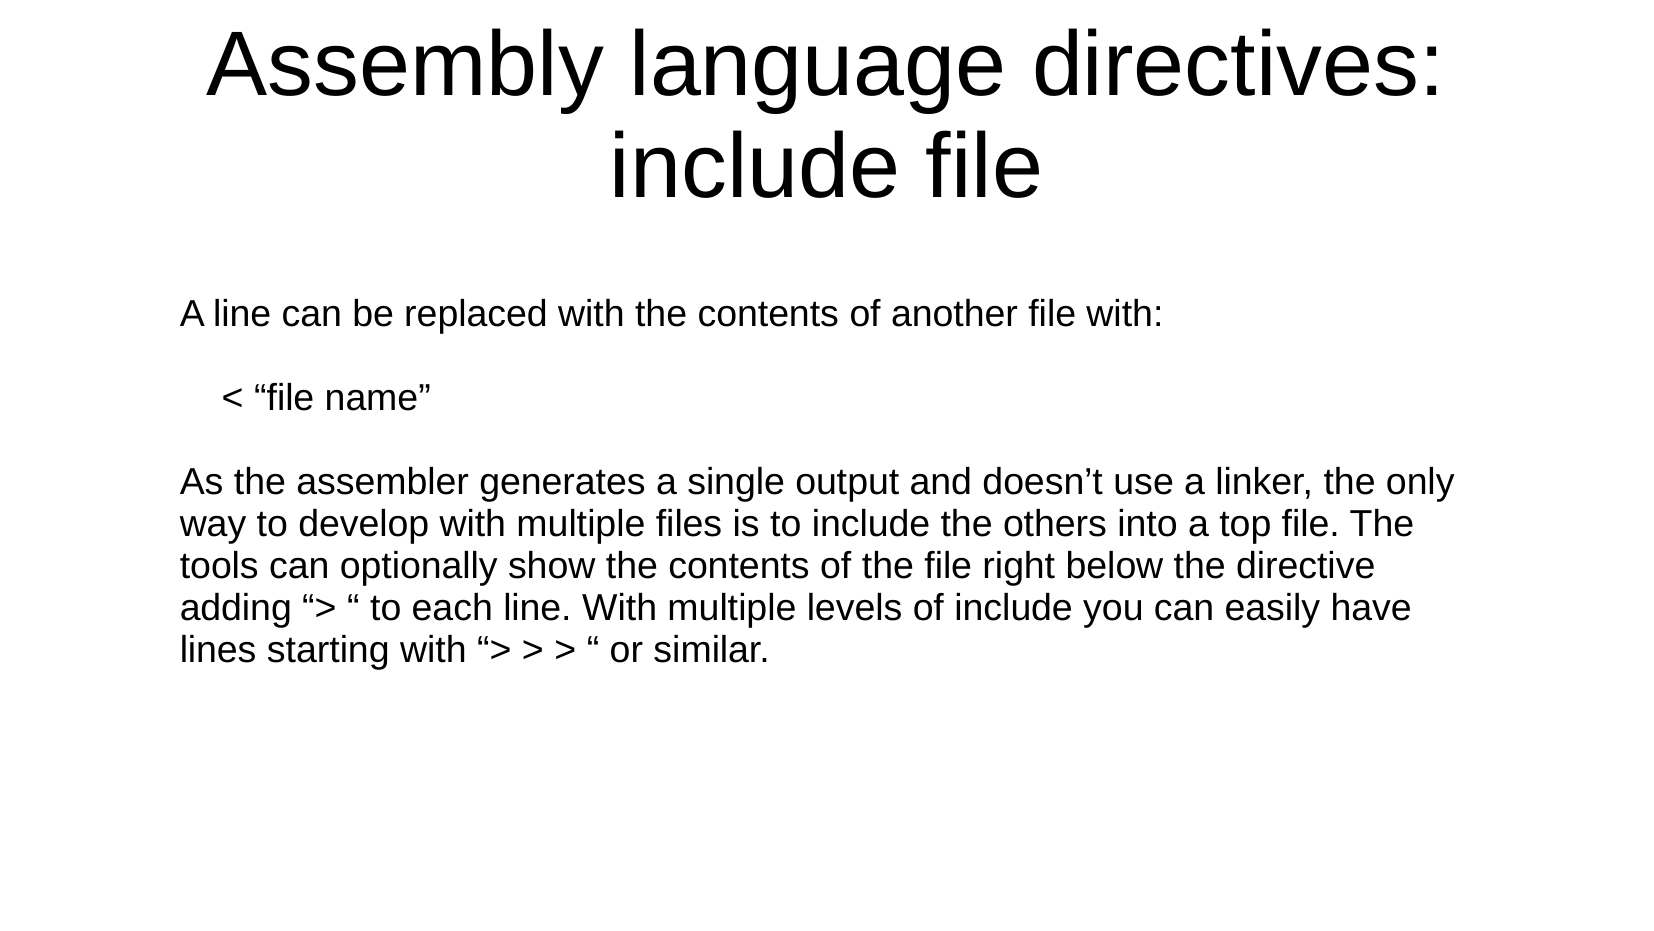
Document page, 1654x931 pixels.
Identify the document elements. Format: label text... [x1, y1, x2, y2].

title Assembly language directives: include file [82, 12, 1571, 218]
text_box A line can be replaced with the contents of another file with: < “file name” As the assembler generates a single output and doesn’t use a linker, the only way to develop with multiple files is to include the others into a top file. The tools can optionally show the contents of the file right below the directive adding “> “ to each line. With multiple levels of include you can easily have lines starting with “> > > “ or similar. [165, 285, 1501, 762]
